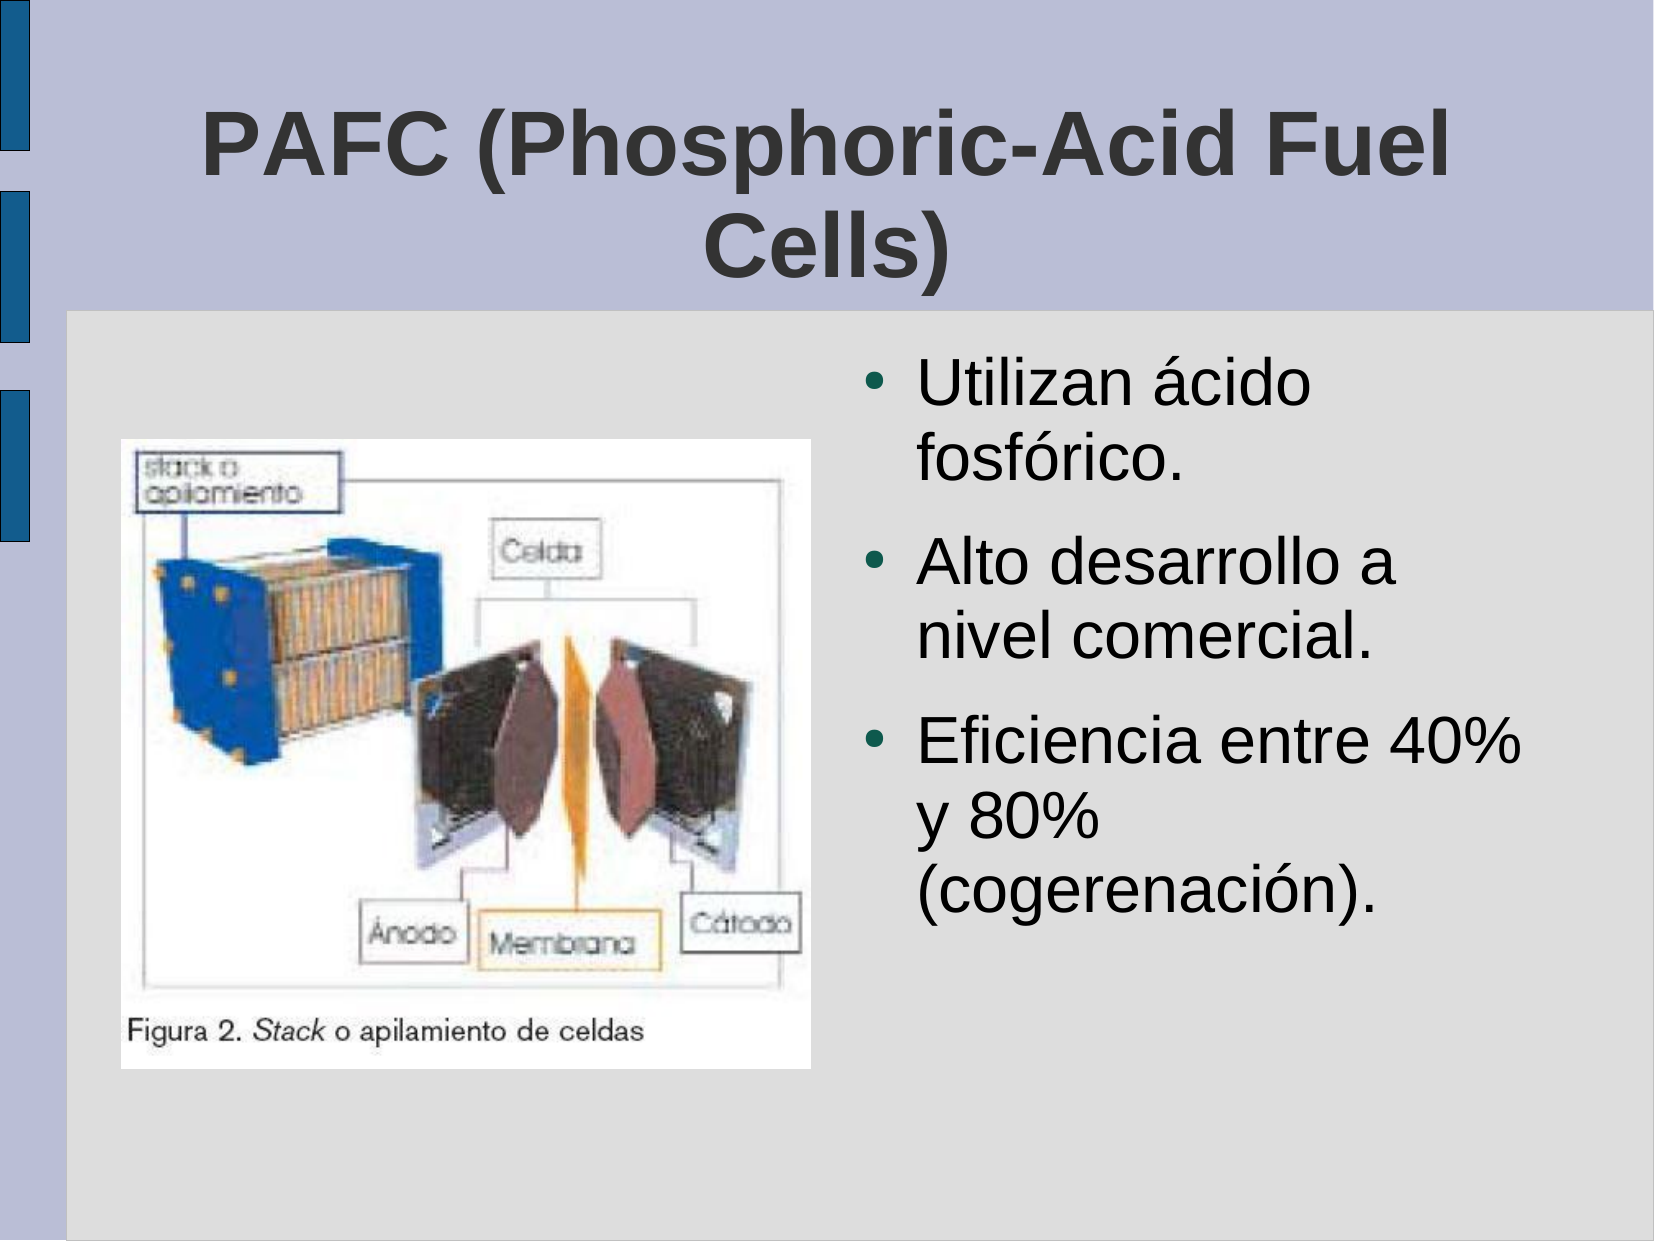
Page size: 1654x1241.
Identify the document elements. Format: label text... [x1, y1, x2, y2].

picture [121, 439, 811, 1069]
title PAFC (Phosphoric-Acid Fuel Cells) [121, 76, 1534, 313]
list Utilizan ácido fosfórico. Alto desarrollo a nivel comercial. Eficiencia entre 40% y 80% (cogerenación). [845, 344, 1535, 1164]
